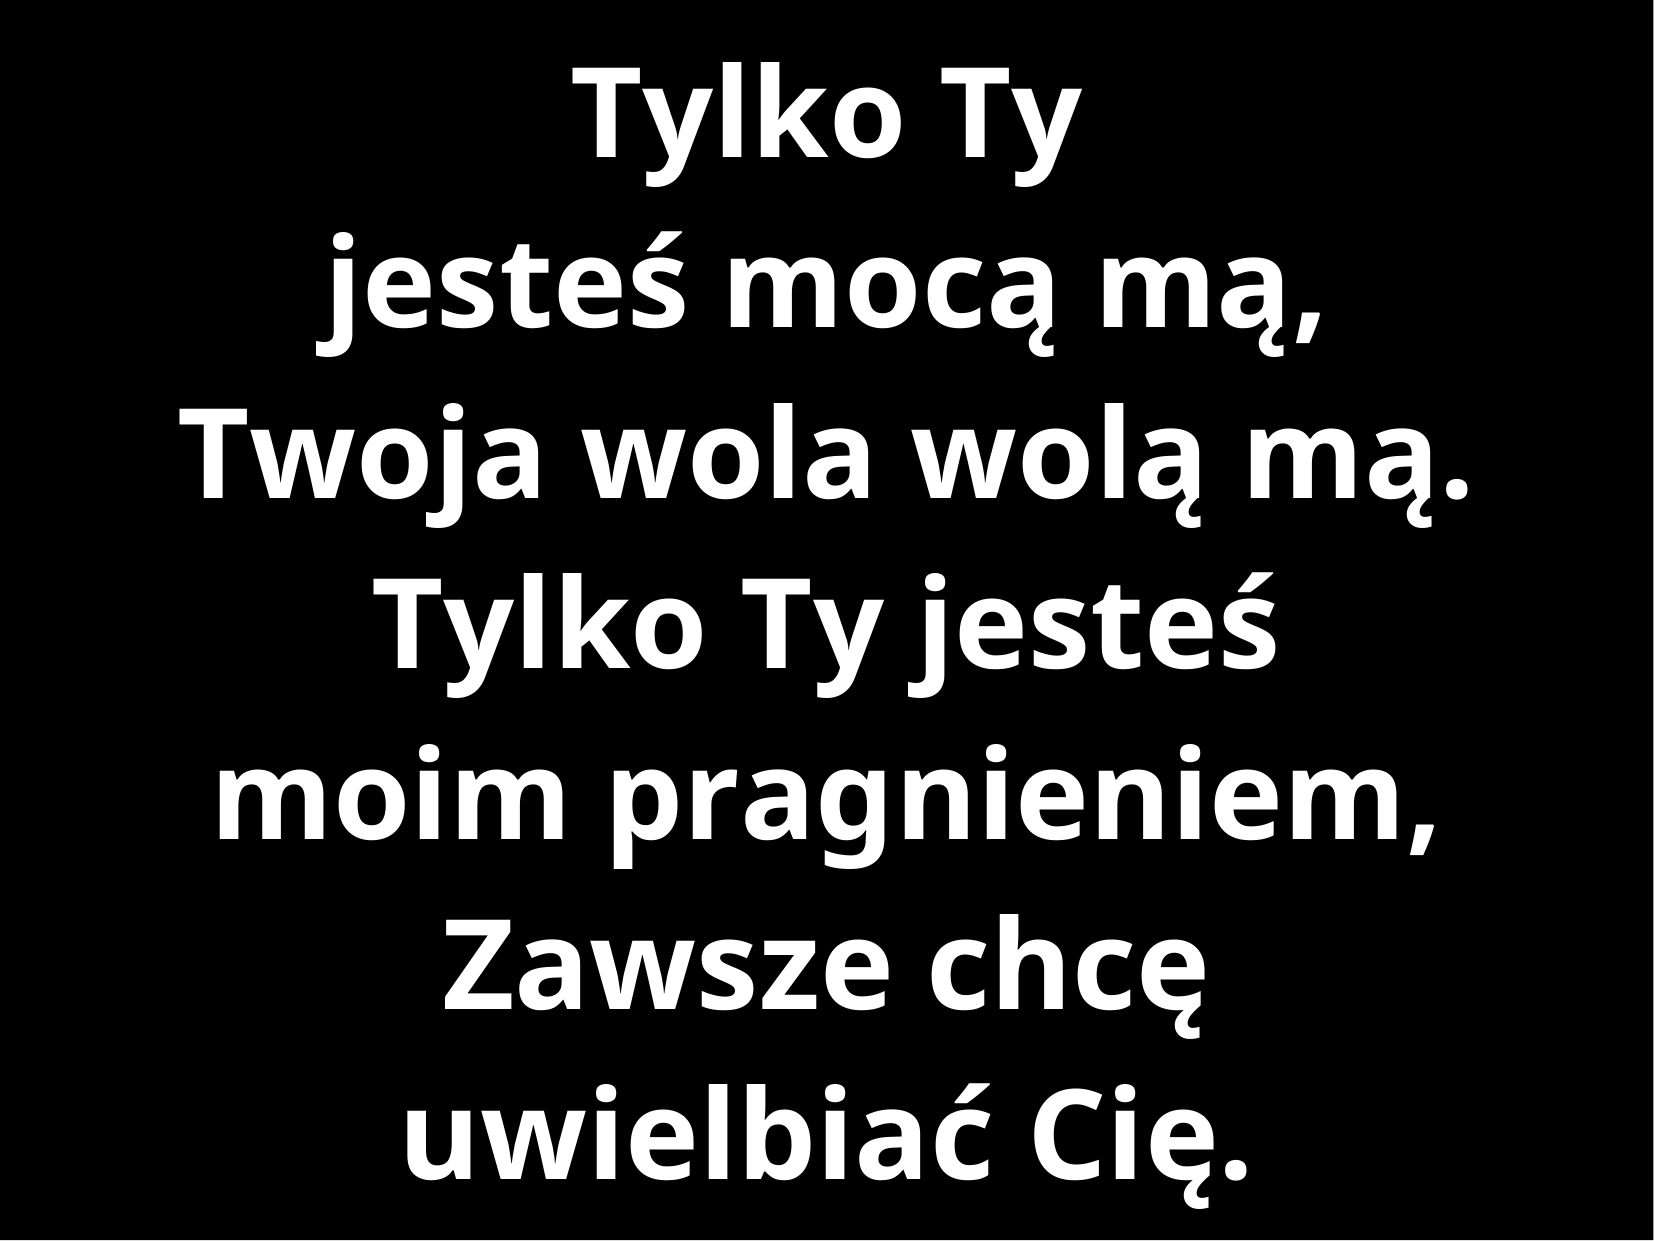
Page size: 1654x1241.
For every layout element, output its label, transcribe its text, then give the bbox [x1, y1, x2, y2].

title Tylko Ty jesteś mocą mą, Twoja wola wolą mą. Tylko Ty jesteś moim pragnieniem, Zawsze chcę uwielbiać Cię. [0, 0, 1654, 1241]
